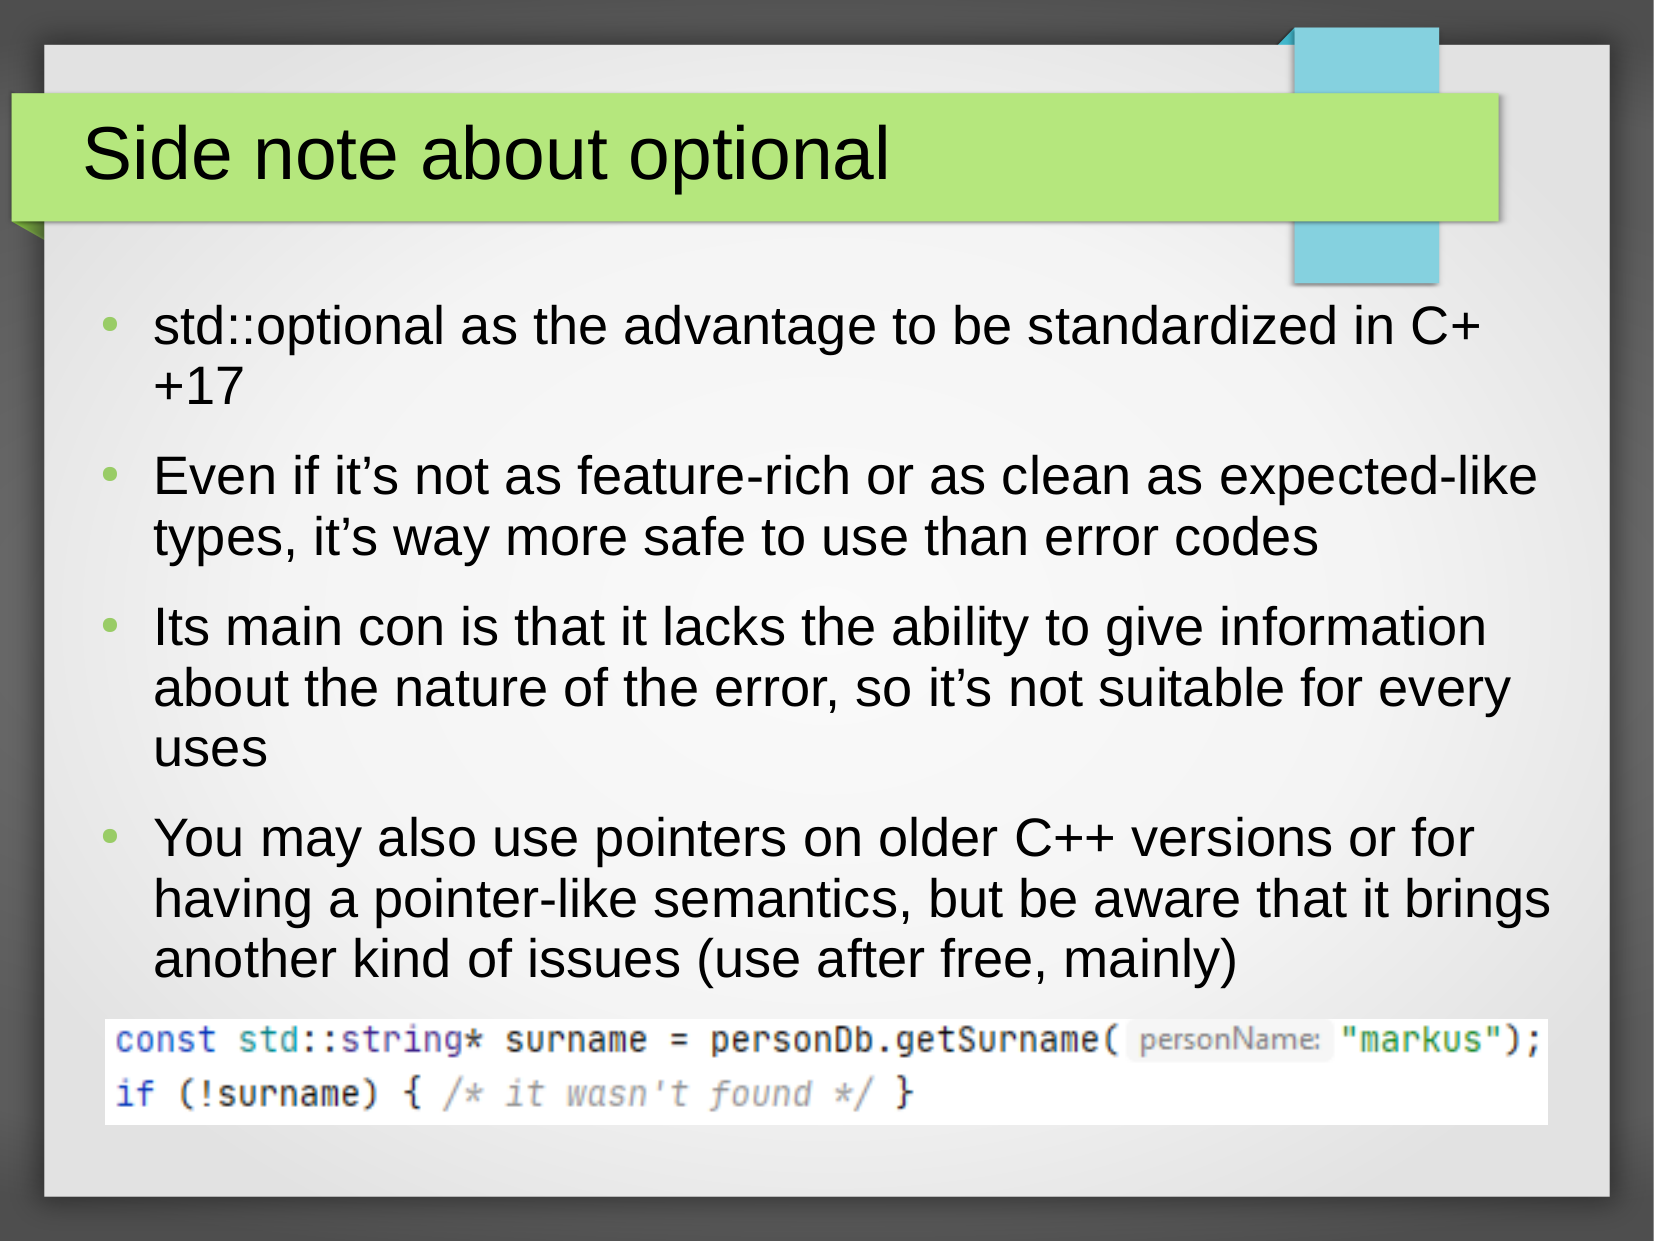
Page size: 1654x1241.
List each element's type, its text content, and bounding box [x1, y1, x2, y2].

list std::optional as the advantage to be standardized in C++17 Even if it’s not as feature-rich or as clean as expected-like types, it’s way more safe to use than error codes Its main con is that it lacks the ability to give information about the nature of the error, so it’s not suitable for every uses You may also use pointers on older C++ versions or for having a pointer-like semantics, but be aware that it brings another kind of issues (use after free, mainly) [82, 295, 1571, 1186]
picture [0, 0, 1654, 1241]
title Side note about optional [82, 94, 1264, 213]
